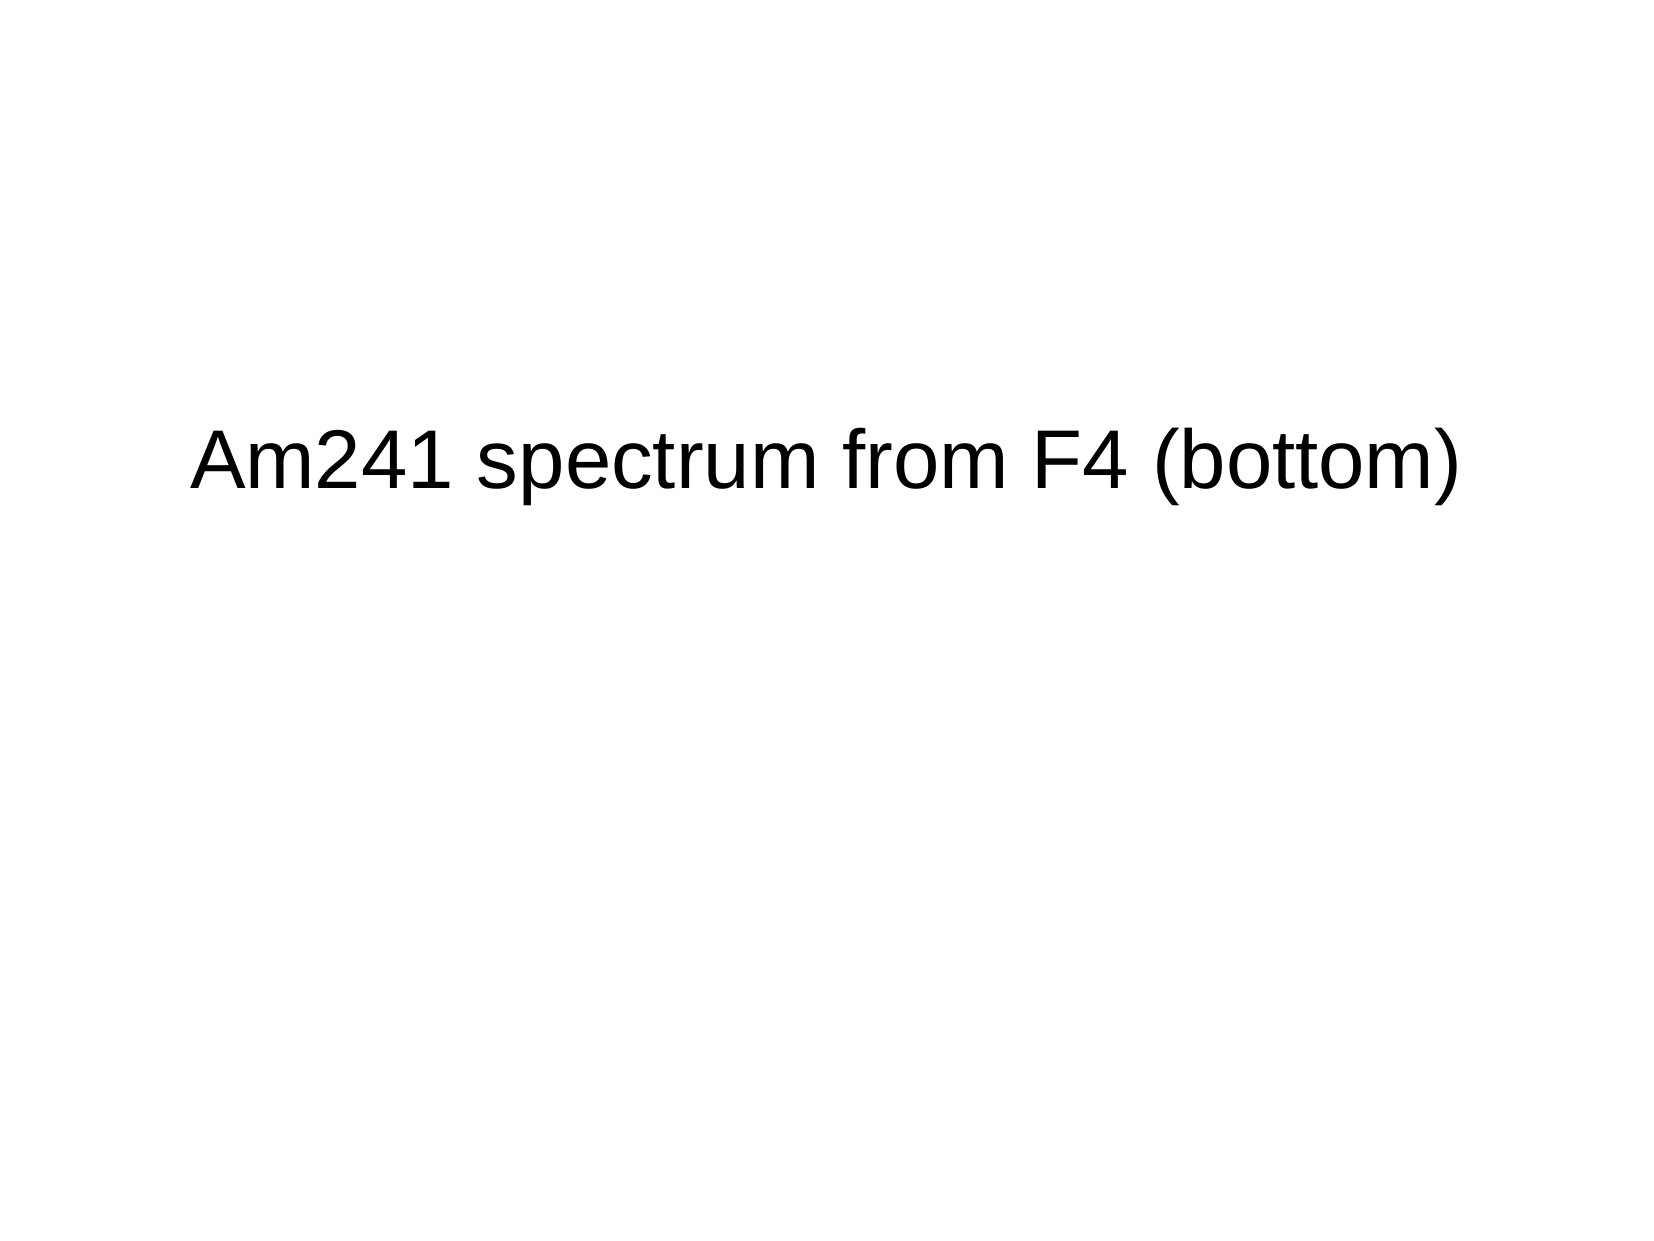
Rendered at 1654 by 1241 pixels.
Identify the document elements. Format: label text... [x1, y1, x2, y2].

text_box Am241 spectrum from F4 (bottom) [0, 405, 1654, 632]
